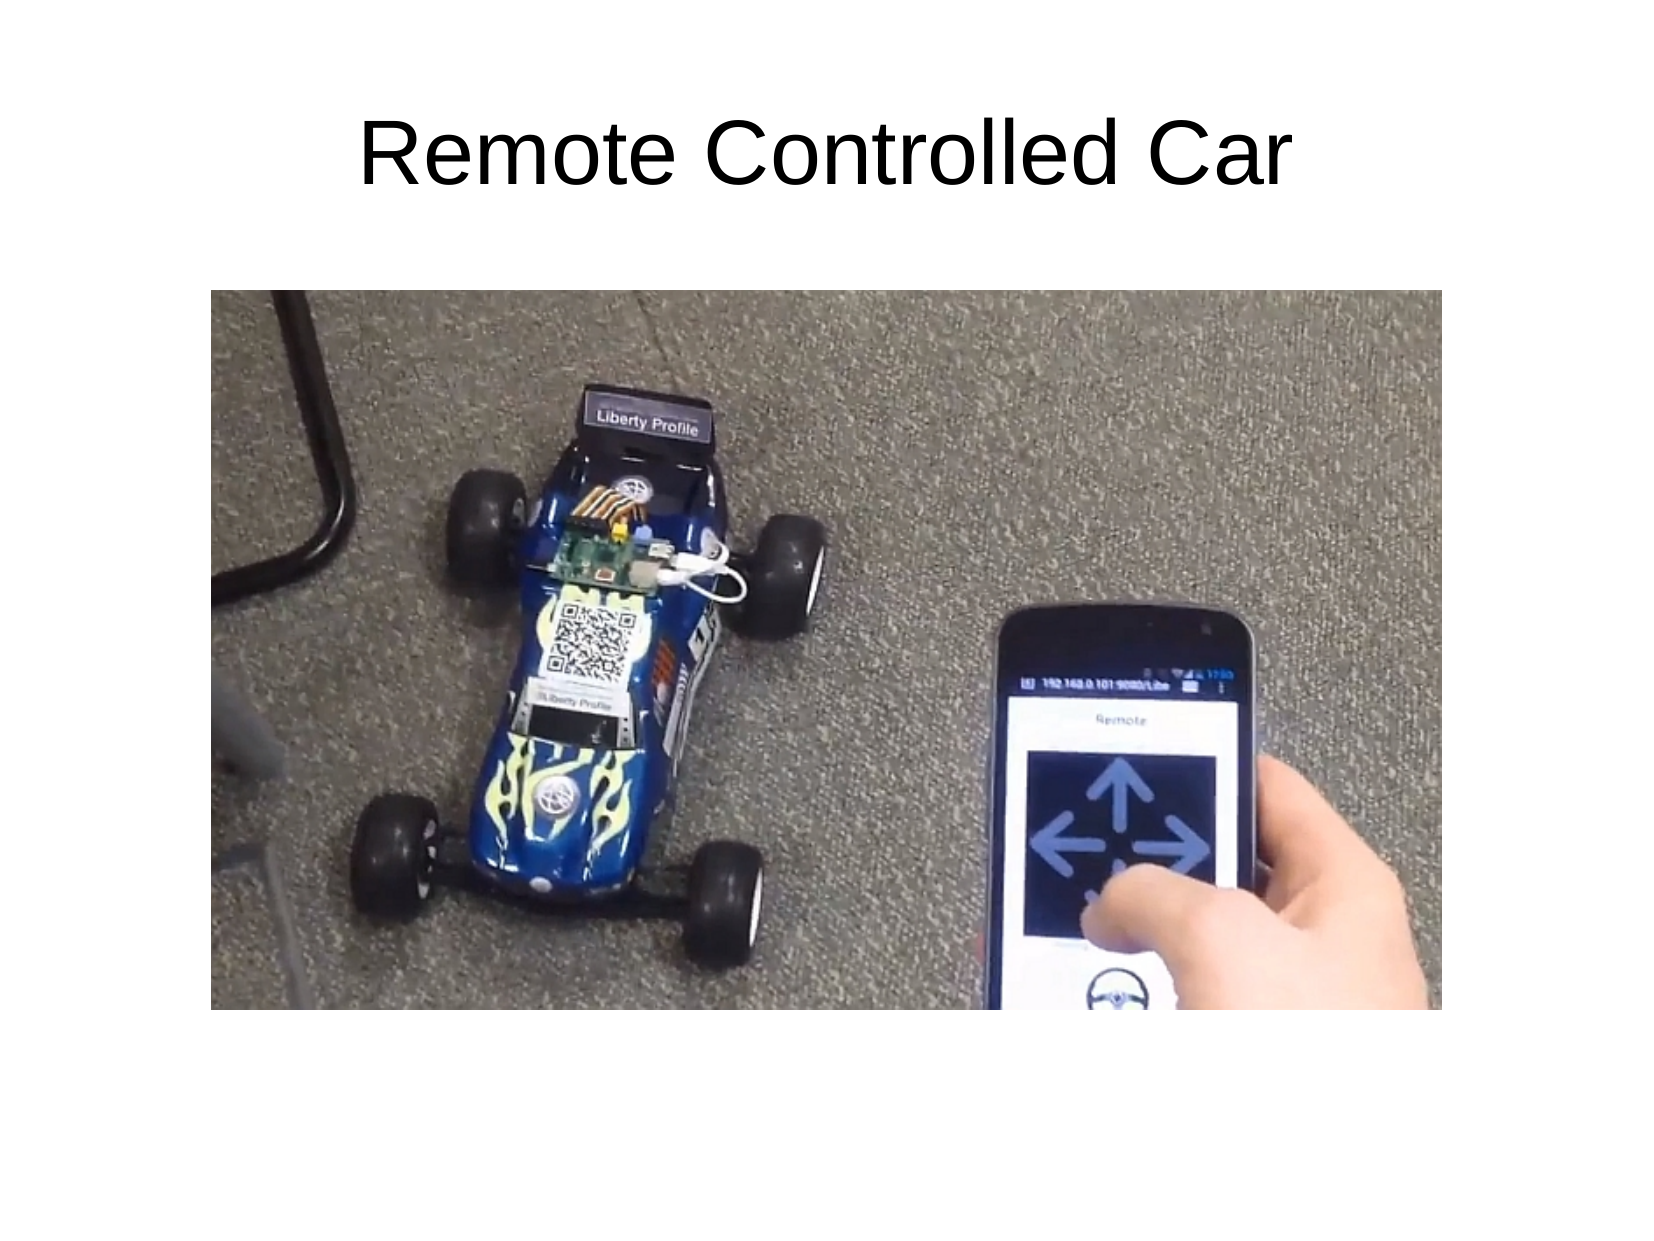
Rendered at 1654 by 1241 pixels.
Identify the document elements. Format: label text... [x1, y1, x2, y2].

picture [211, 290, 1442, 1010]
title Remote Controlled Car [82, 49, 1571, 257]
